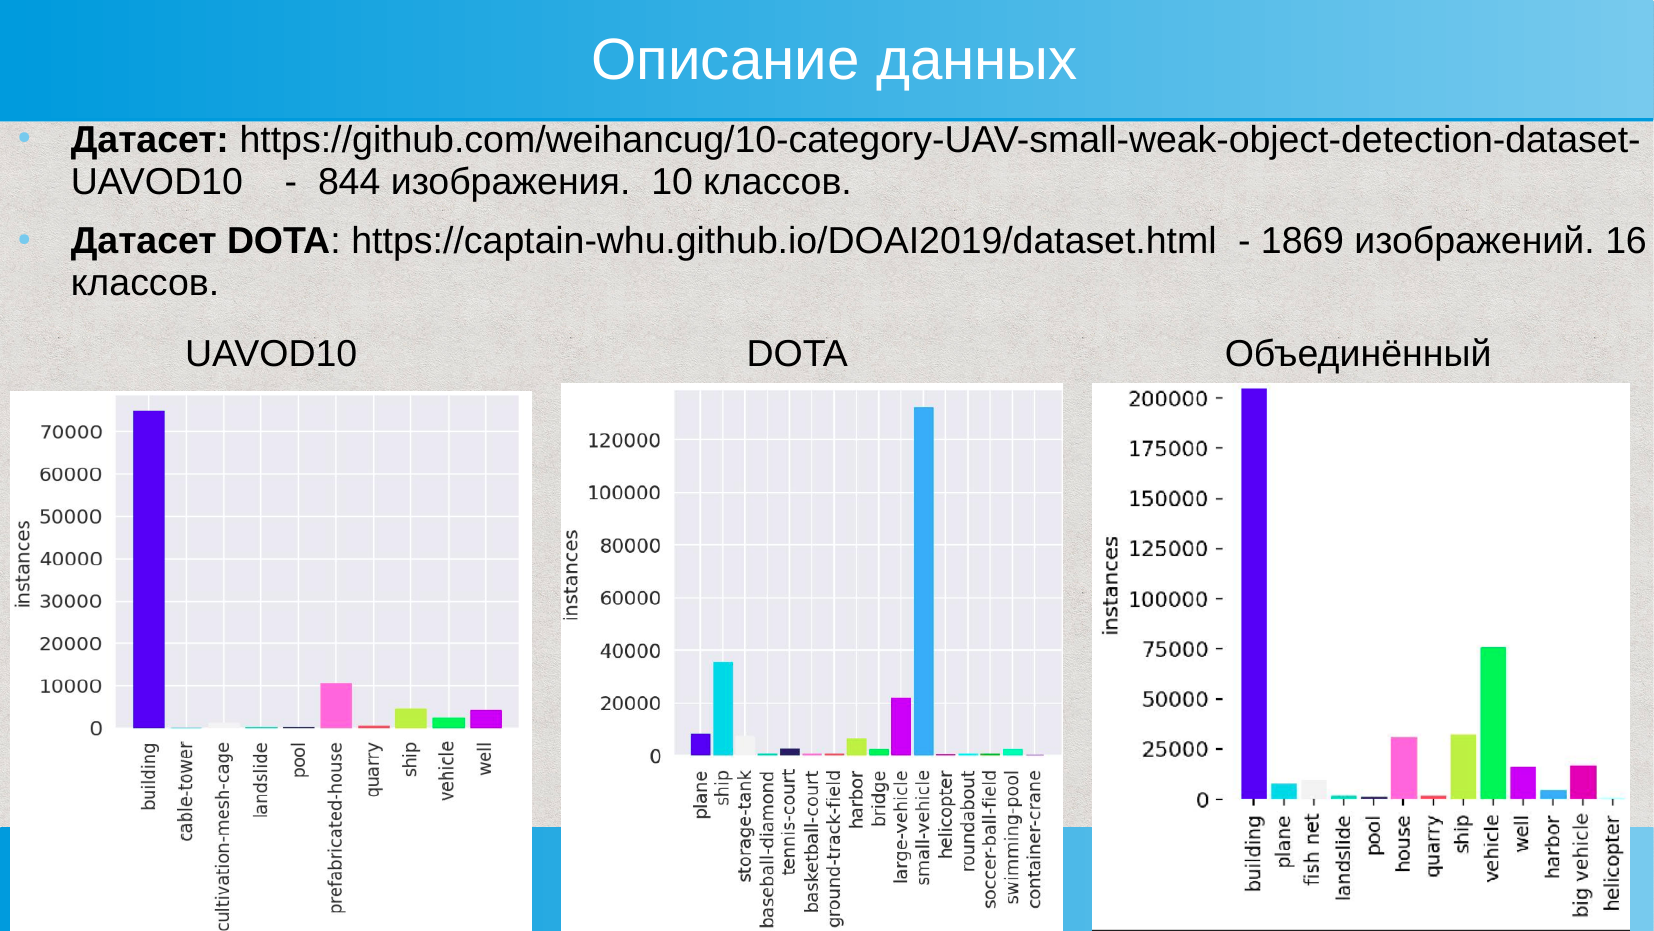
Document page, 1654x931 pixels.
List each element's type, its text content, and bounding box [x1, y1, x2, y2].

text_box Объединённый [1092, 324, 1625, 384]
text_box UAVOD10 [10, 324, 532, 382]
text_box DOTA [561, 324, 1034, 384]
list Датасет: https://github.com/weihancug/10-category-UAV-small-weak-object-detection-dataset-UAVOD10 - 844 изображения. 10 классов. Датасет DOTA: https://captain-whu.github.io/DOAI2019/dataset.html - 1869 изображений. 16 классов. [0, 118, 1654, 296]
picture [0, 296, 1654, 931]
title Описание данных [59, 26, 1595, 92]
